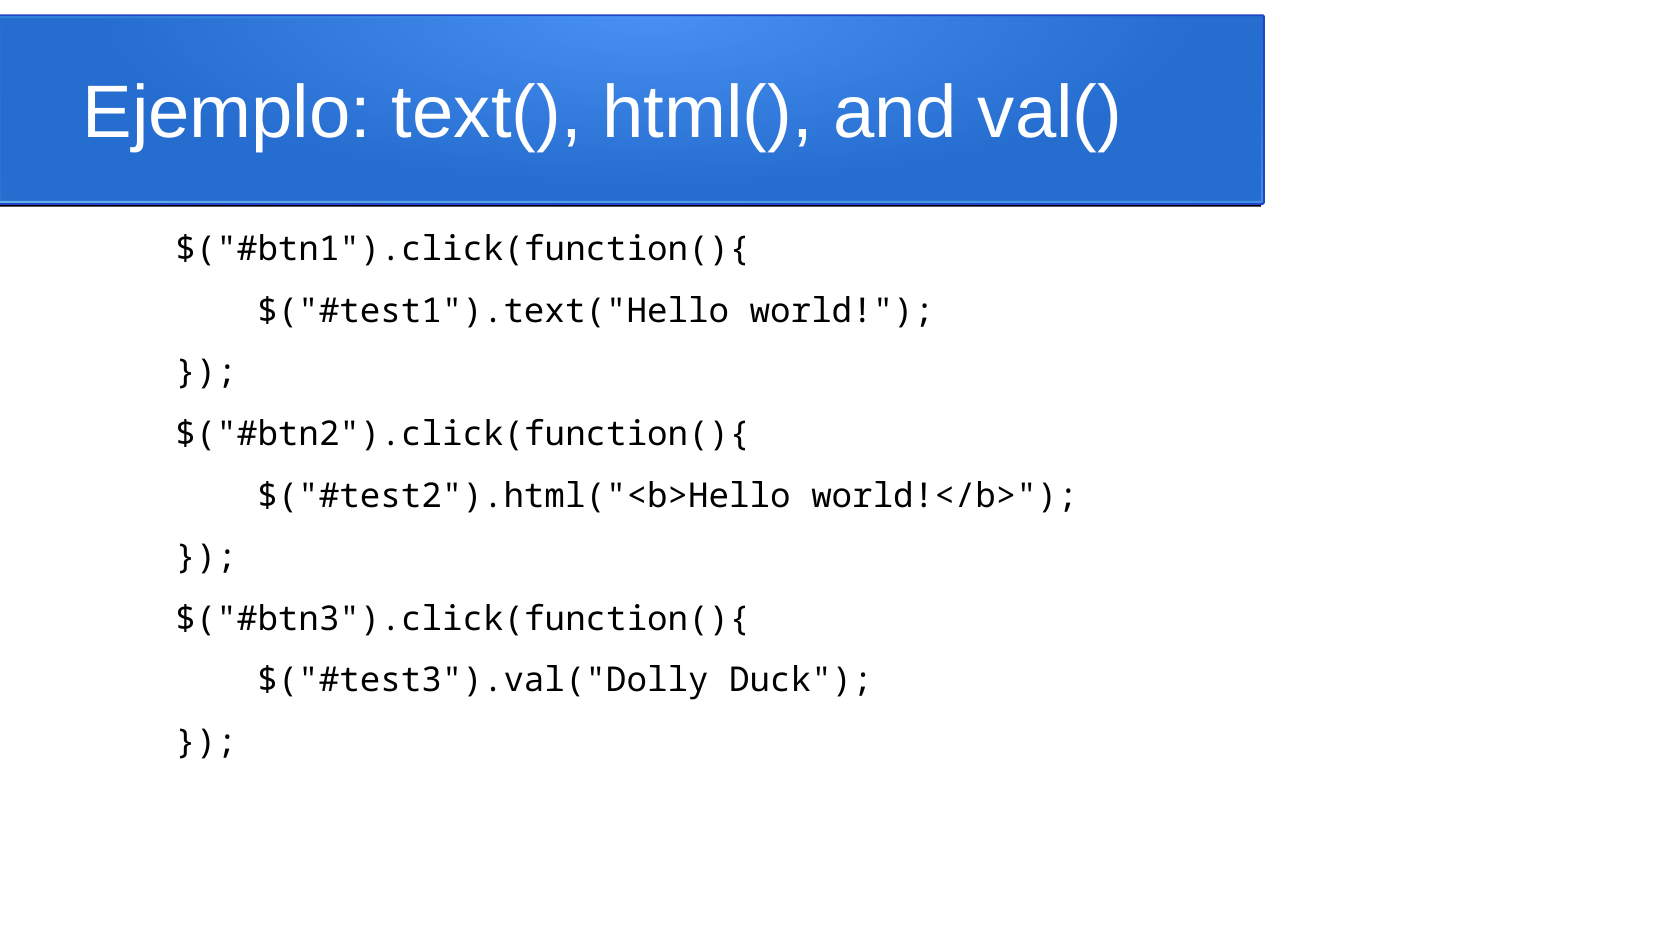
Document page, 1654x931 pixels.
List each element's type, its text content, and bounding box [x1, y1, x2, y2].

title Ejemplo: text(), html(), and val() [82, 35, 1235, 189]
list $("#btn1").click(function(){ $("#test1").text("Hello world!"); }); $("#btn2").click(function(){ $("#test2").html("<b>Hello world!</b>"); }); $("#btn3").click(function(){ $("#test3").val("Dolly Duck"); }); [82, 224, 1571, 764]
